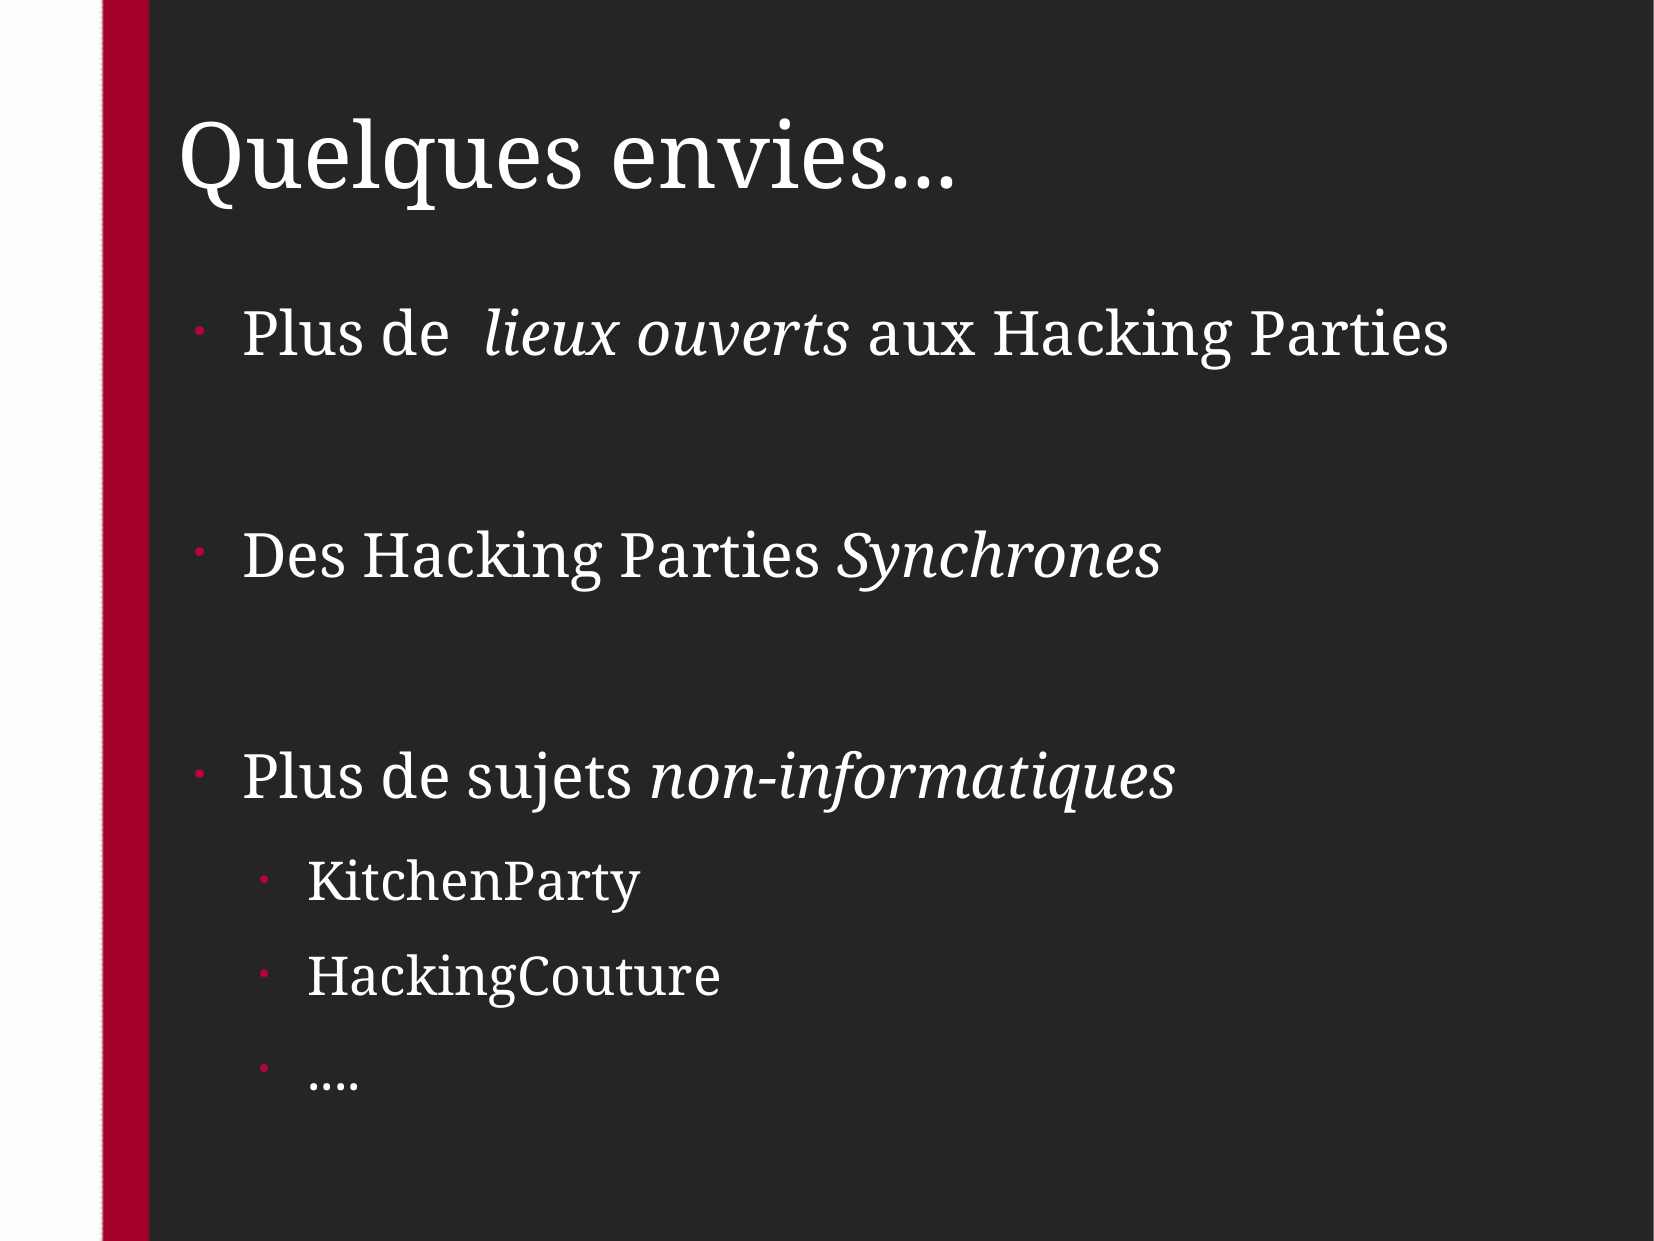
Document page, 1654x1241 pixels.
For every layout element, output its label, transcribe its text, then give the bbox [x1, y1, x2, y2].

picture [0, 0, 1654, 1241]
title Quelques envies... [177, 56, 1595, 250]
list Plus de lieux ouverts aux Hacking Parties Des Hacking Parties Synchrones Plus de sujets non-informatiques KitchenParty HackingCouture .... [177, 290, 1595, 1109]
